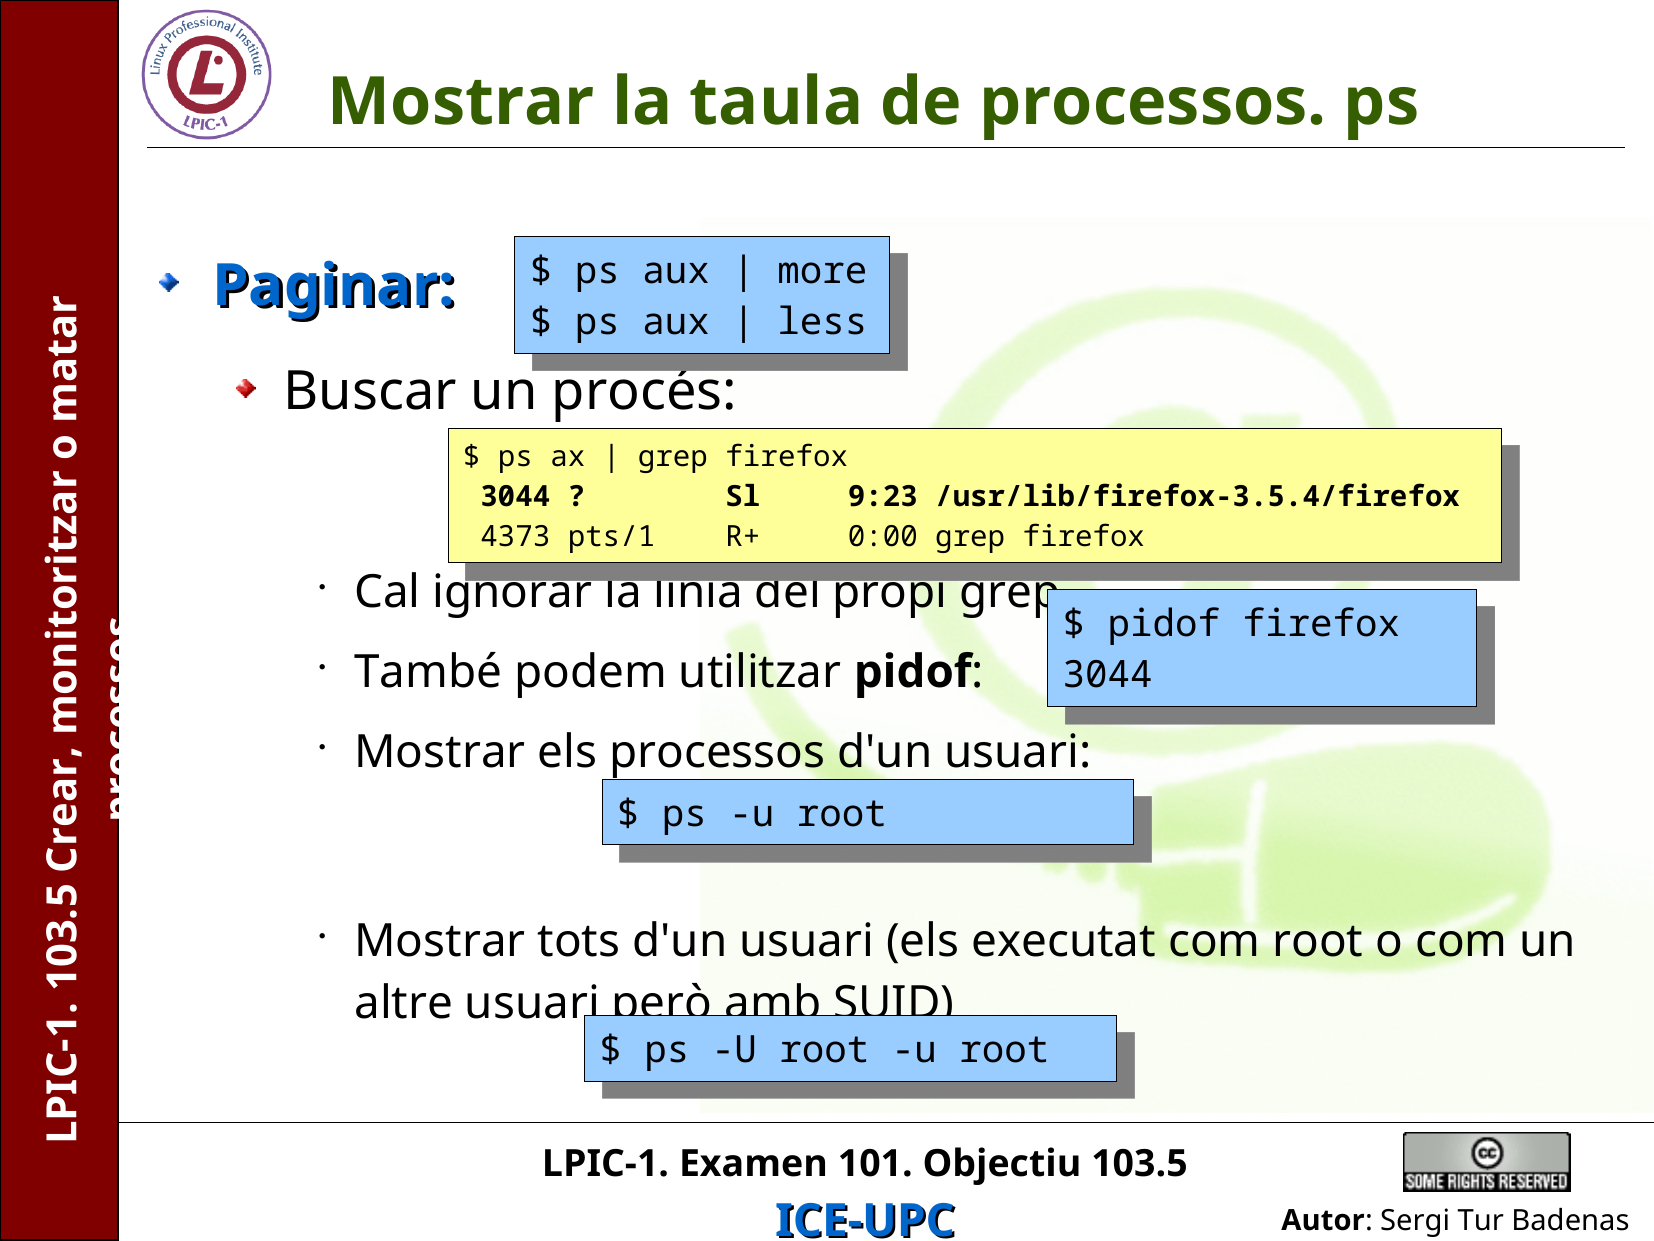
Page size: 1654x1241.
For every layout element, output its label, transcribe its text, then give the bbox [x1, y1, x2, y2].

list Paginar: Buscar un procés: Cal ignorar la línia del propi grep També podem utilitzar pidof: Mostrar els processos d'un usuari: Mostrar tots d'un usuari (els executat com root o com un altre usuari però amb SUID) [141, 242, 1630, 1078]
text_box $ pidof firefox 3044 [1047, 589, 1477, 680]
text_box $ ps -u root [602, 779, 1134, 843]
text_box $ ps aux | more $ ps aux | less [514, 236, 890, 327]
picture [135, 5, 277, 55]
title Mostrar la taula de processos. ps [129, 55, 1619, 142]
picture [700, 217, 1654, 1113]
picture [1403, 1132, 1571, 1192]
text_box $ ps -U root -u root [584, 1015, 1117, 1079]
text_box $ ps ax | grep firefox 3044 ? Sl 9:23 /usr/lib/firefox-3.5.4/firefox 4373 pts/1 R+ 0:00 grep firefox [448, 428, 1502, 531]
